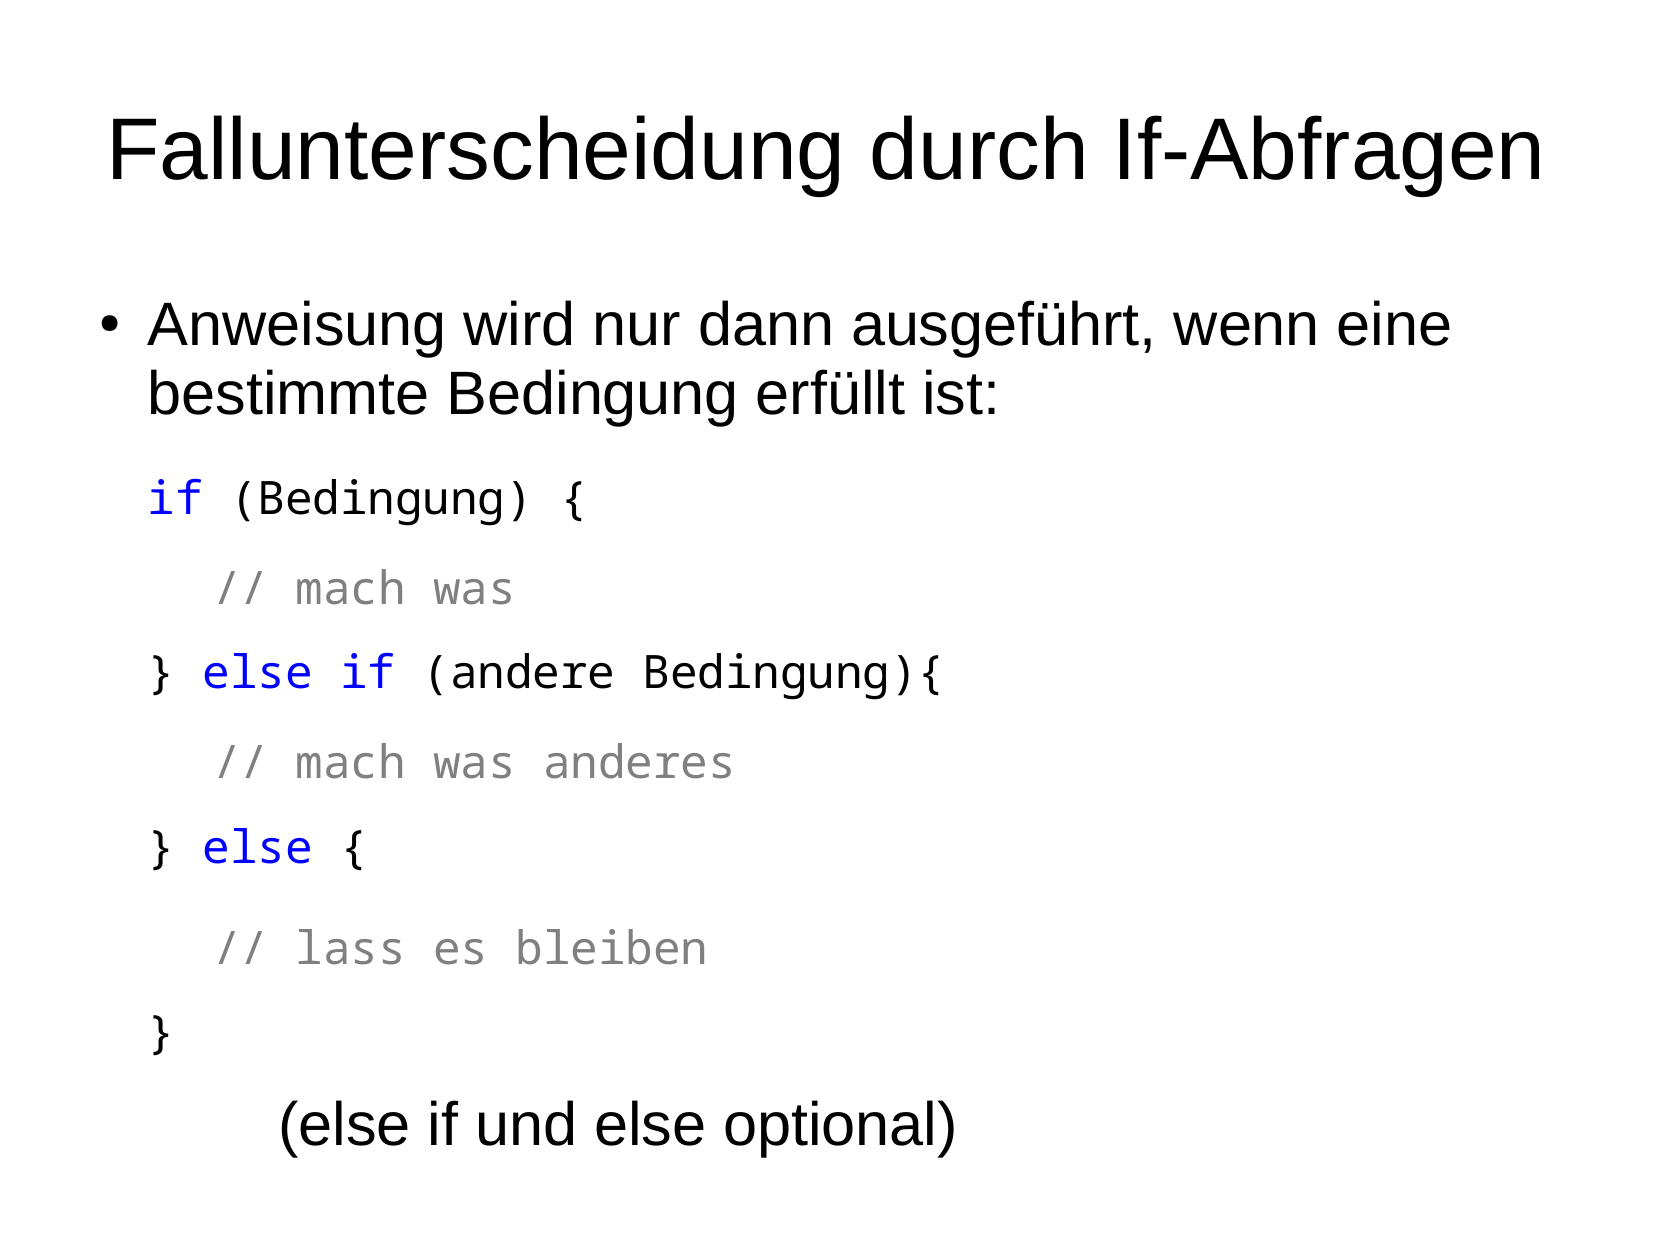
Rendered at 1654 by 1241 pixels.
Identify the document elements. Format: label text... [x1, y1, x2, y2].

list Anweisung wird nur dann ausgeführt, wenn eine bestimmte Bedingung erfüllt ist: if (Bedingung) { // mach was } else if (andere Bedingung){ // mach was anderes } else { // lass es bleiben } (else if und else optional) [82, 290, 1571, 1165]
title Fallunterscheidung durch If-Abfragen [82, 94, 1571, 204]
